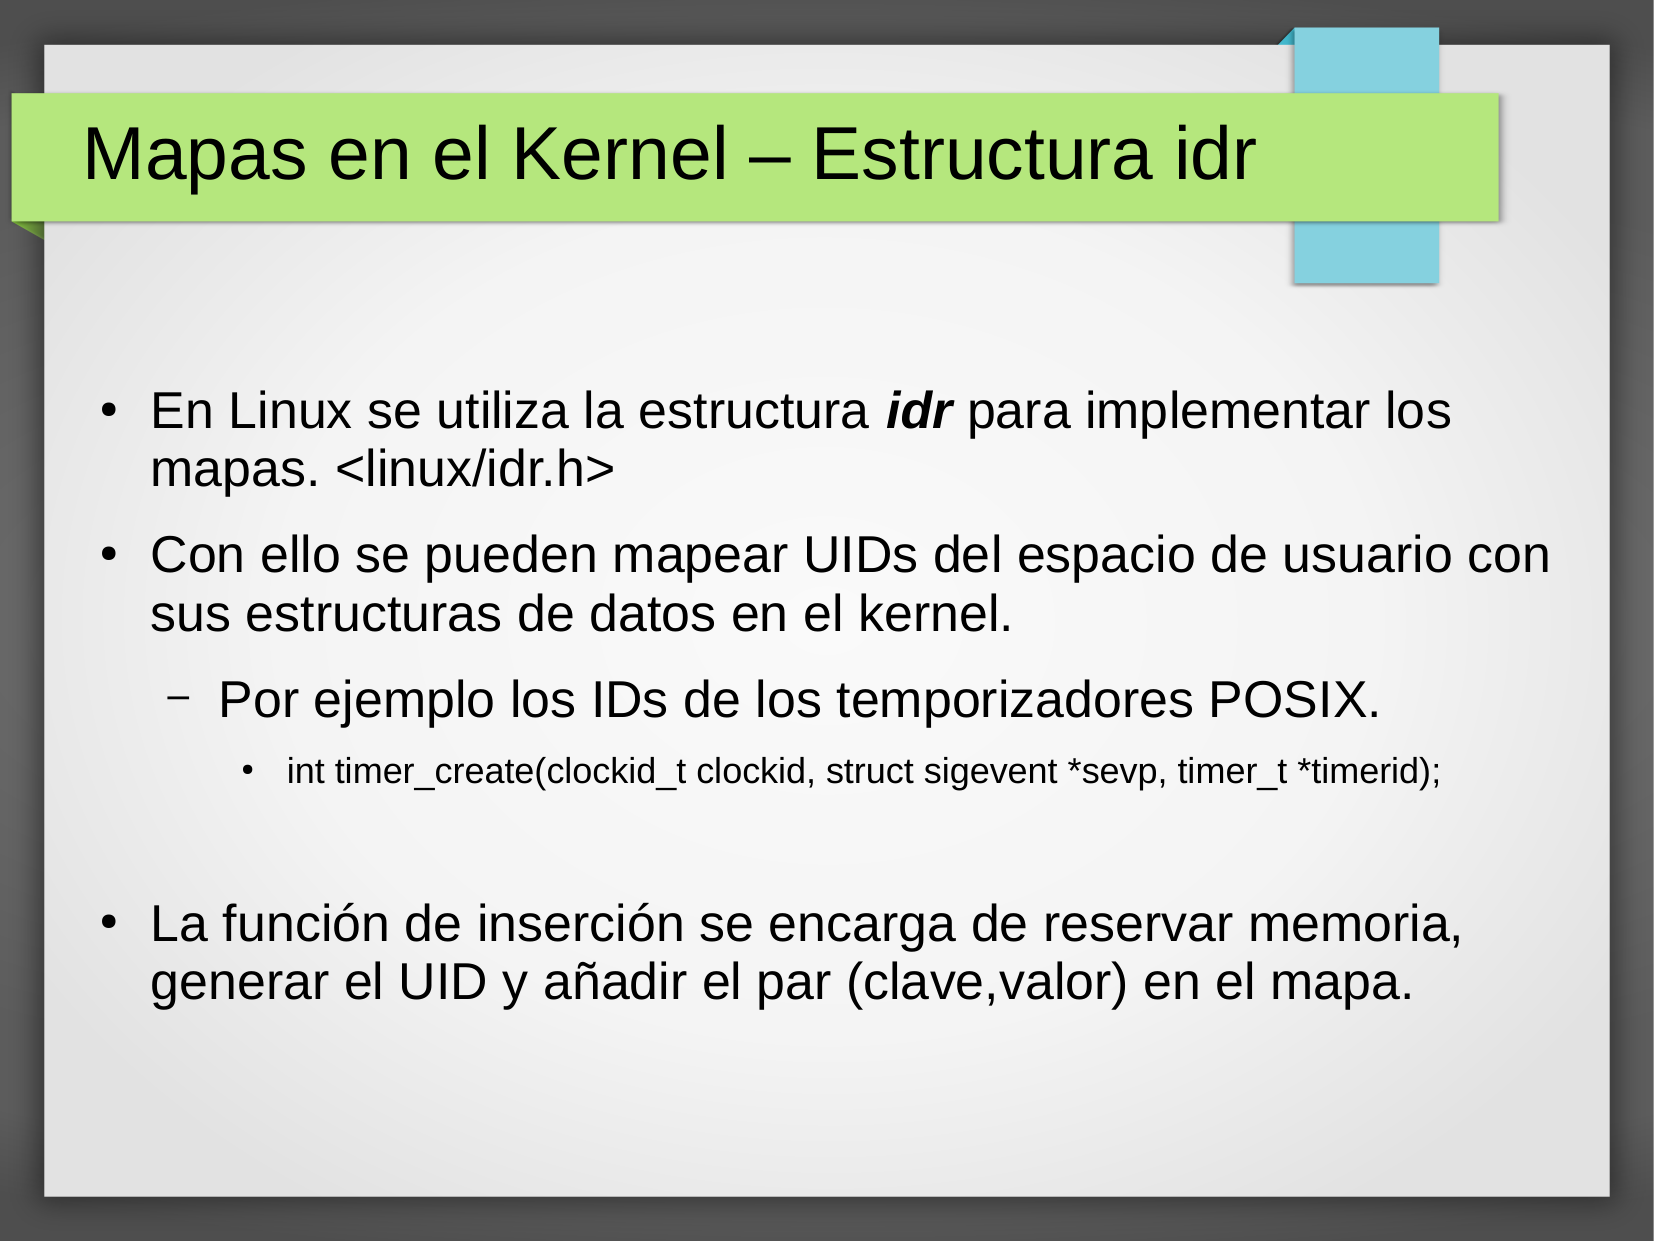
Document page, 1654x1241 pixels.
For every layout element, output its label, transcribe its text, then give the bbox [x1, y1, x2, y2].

title Mapas en el Kernel – Estructura idr [82, 94, 1264, 213]
list En Linux se utiliza la estructura idr para implementar los mapas. <linux/idr.h> Con ello se pueden mapear UIDs del espacio de usuario con sus estructuras de datos en el kernel. Por ejemplo los IDs de los temporizadores POSIX. int timer_create(clockid_t clockid, struct sigevent *sevp, timer_t *timerid); La función de inserción se encarga de reservar memoria, generar el UID y añadir el par (clave,valor) en el mapa. [82, 295, 1571, 1015]
picture [0, 0, 1654, 1241]
